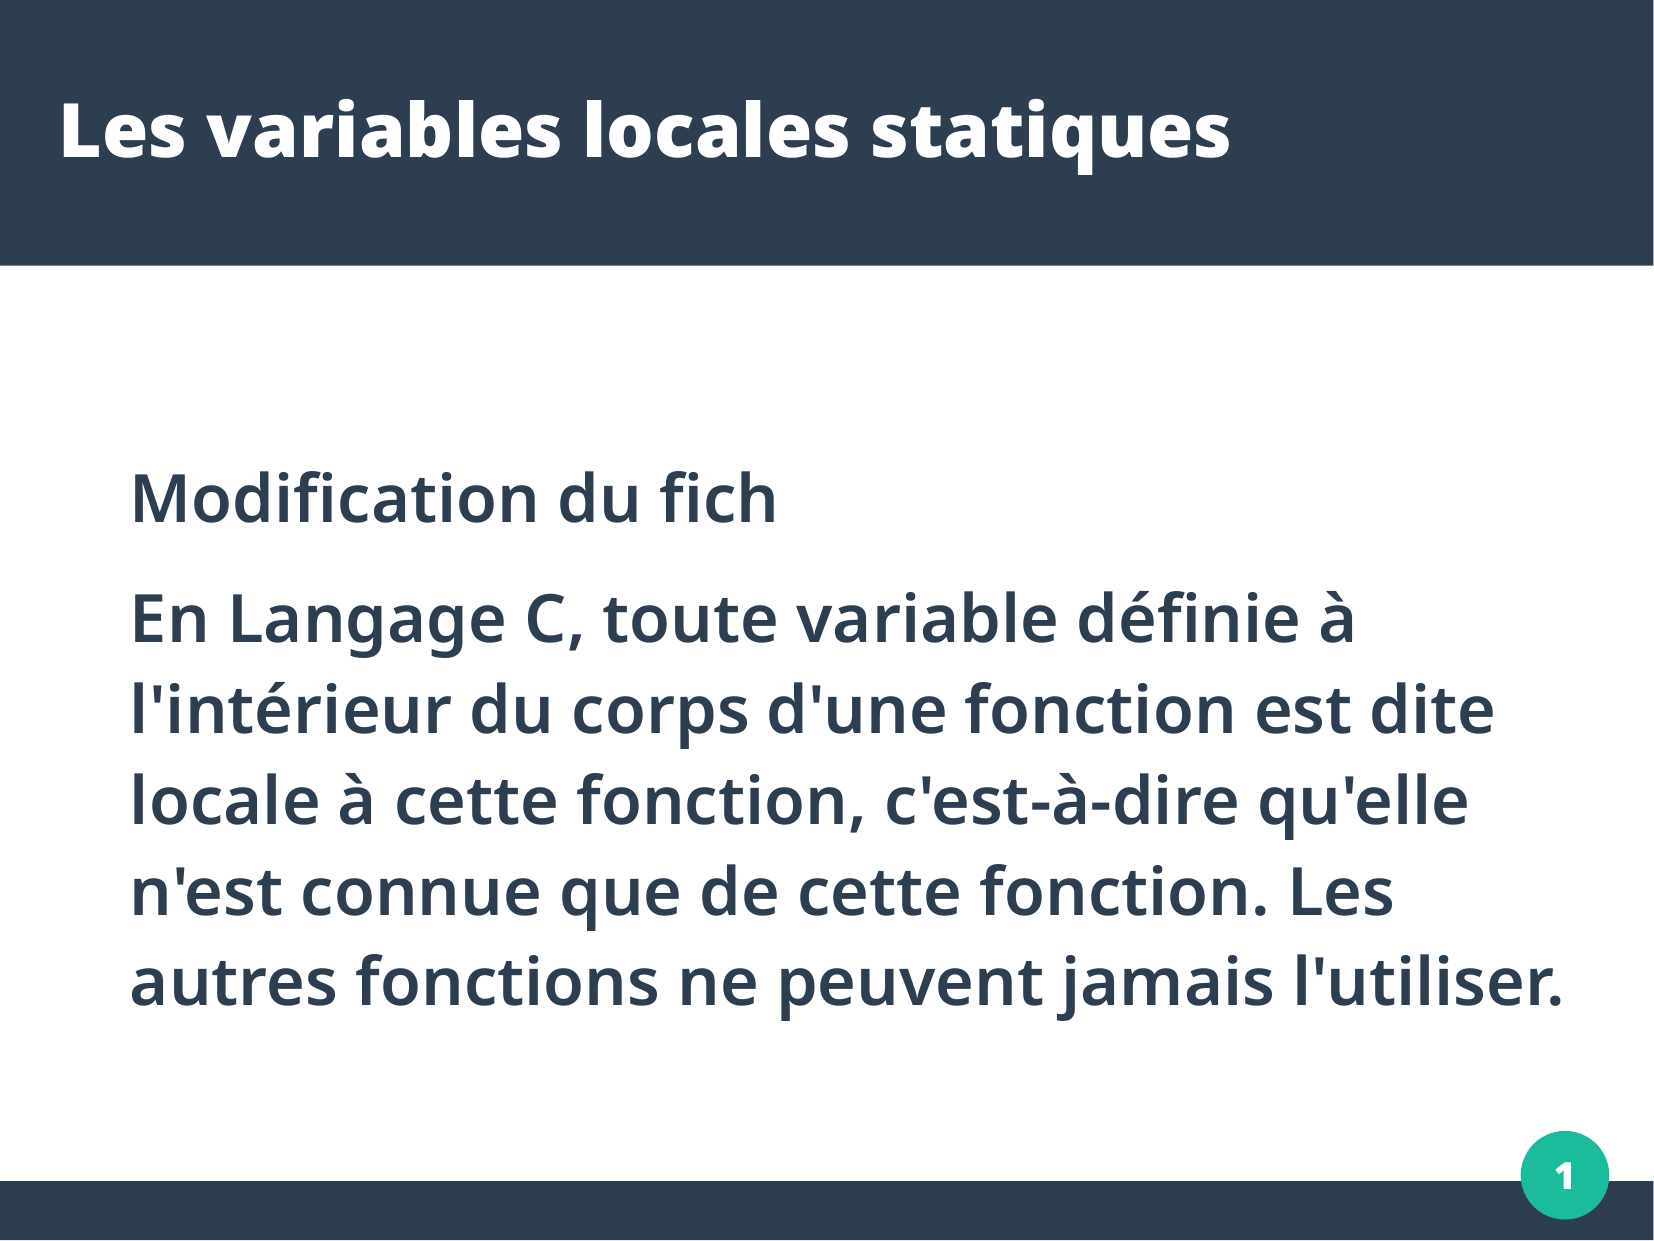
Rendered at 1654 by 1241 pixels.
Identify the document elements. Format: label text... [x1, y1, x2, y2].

title Les variables locales statiques [59, 49, 1595, 207]
list Modification du fich En Langage C, toute variable définie à l'intérieur du corps d'une fonction est dite locale à cette fonction, c'est‐à‐dire qu'elle n'est connue que de cette fonction. Les autres fonctions ne peuvent jamais l'utiliser. [59, 324, 1595, 1152]
